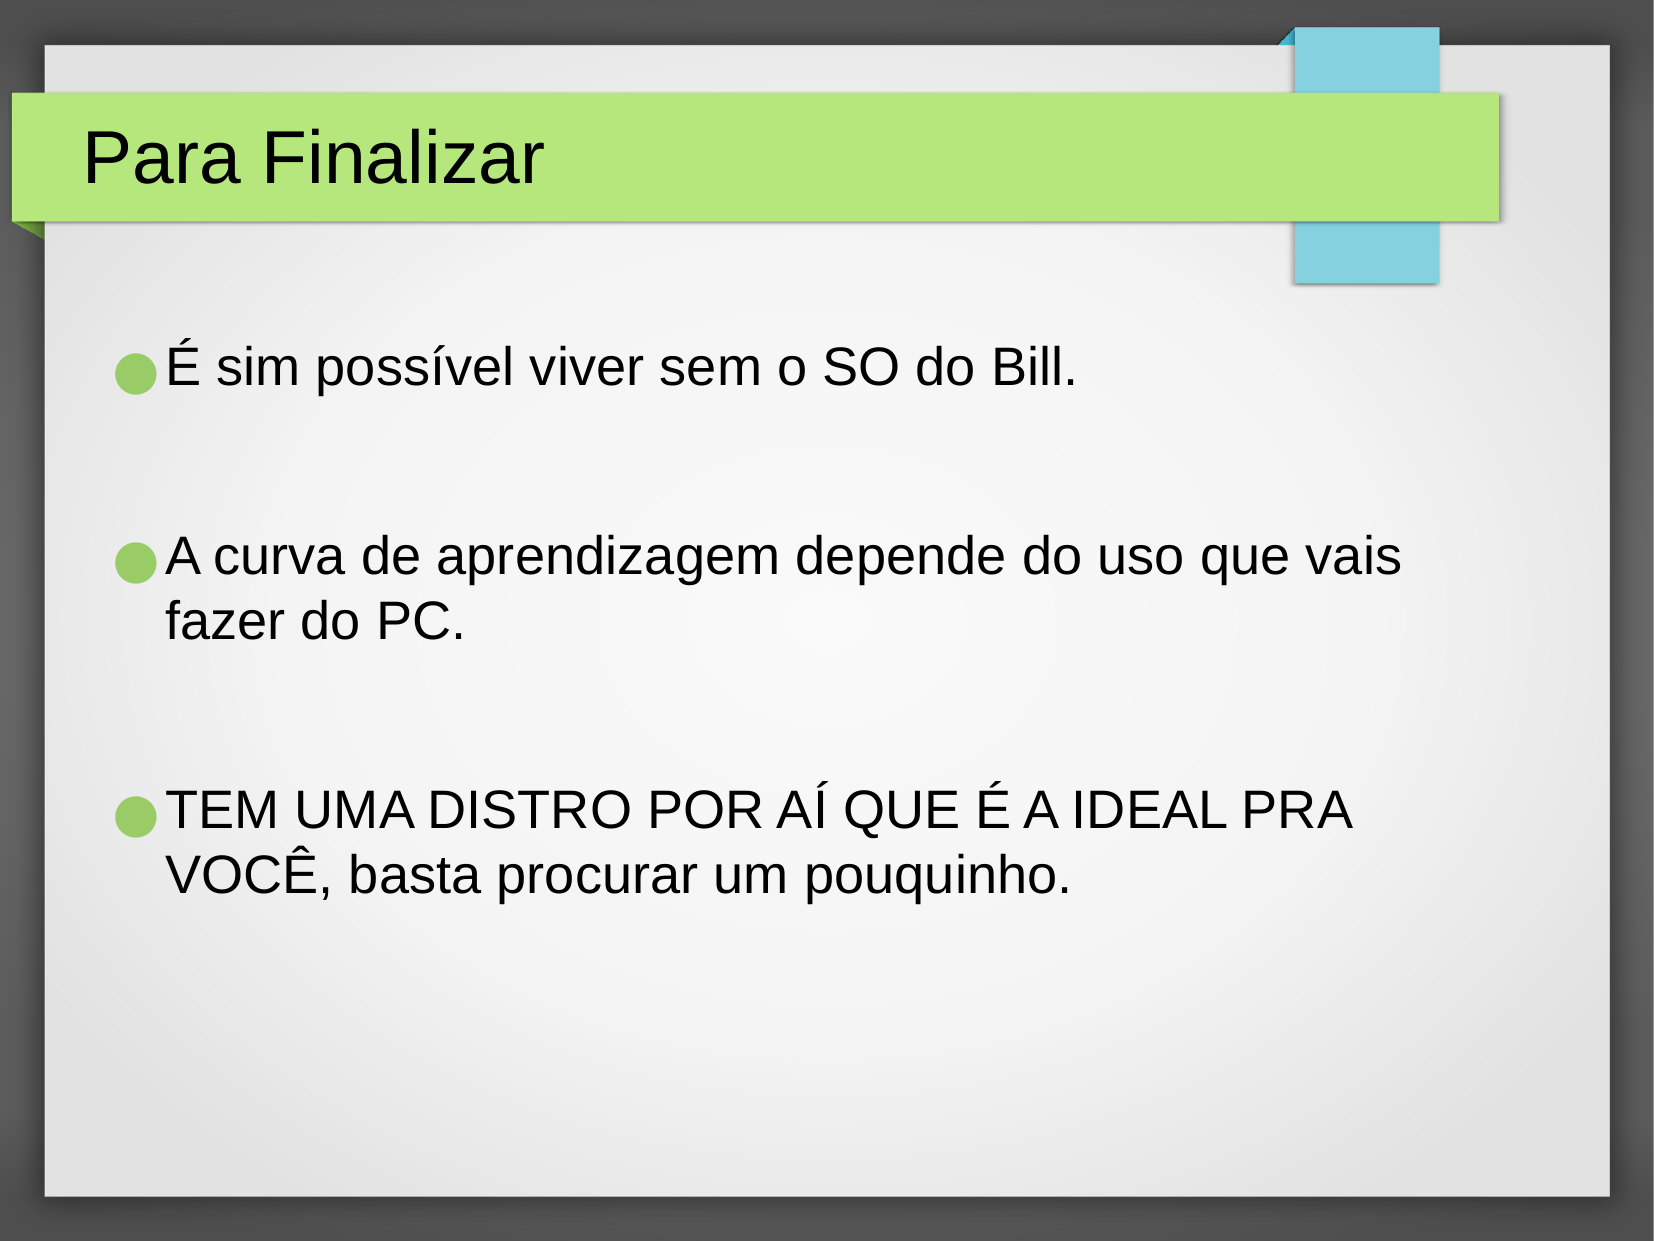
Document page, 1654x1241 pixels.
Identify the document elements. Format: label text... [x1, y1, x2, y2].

text_box Para Finalizar [82, 94, 1264, 213]
text_box É sim possível viver sem o SO do Bill. A curva de aprendizagem depende do uso que vais fazer do PC. TEM UMA DISTRO POR AÍ QUE É A IDEAL PRA VOCÊ, basta procurar um pouquinho. [94, 331, 1453, 1051]
picture [0, 0, 1654, 1241]
